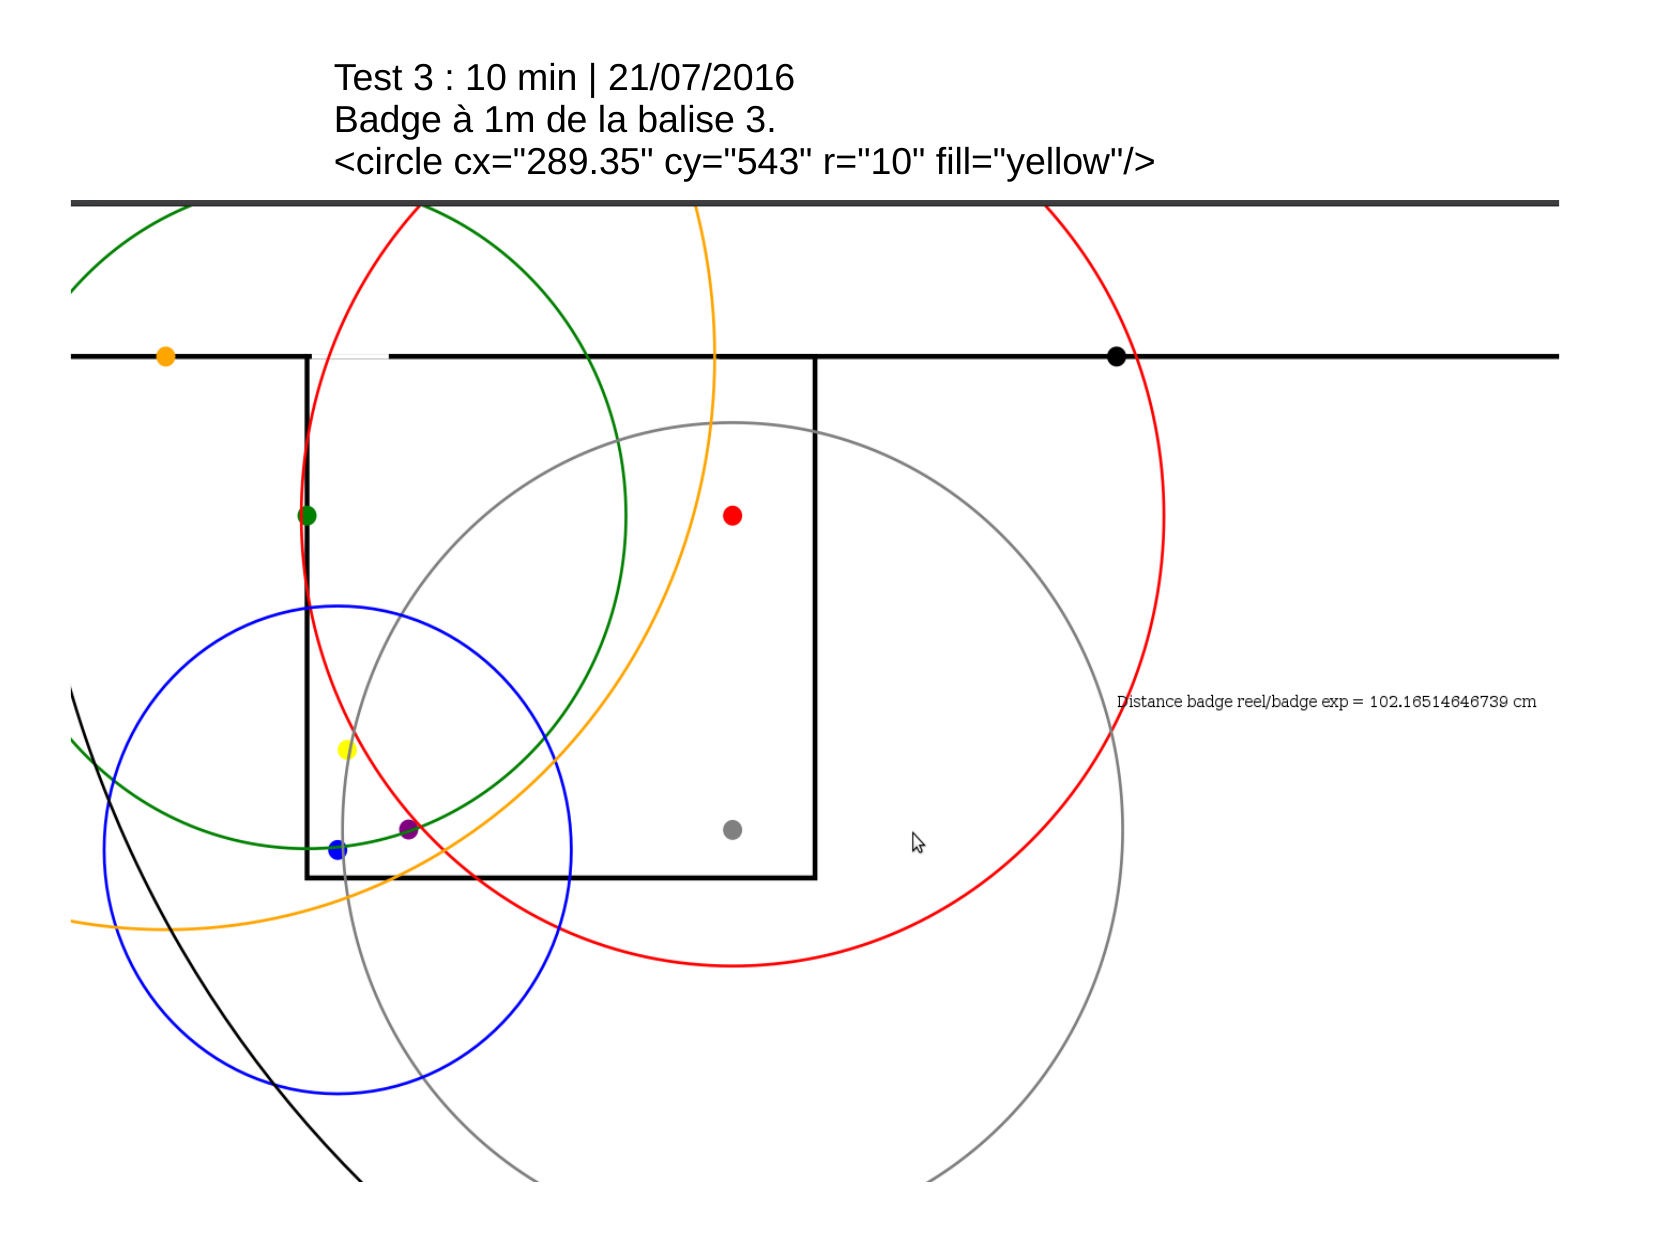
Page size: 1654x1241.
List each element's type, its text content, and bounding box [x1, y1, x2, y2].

picture [70, 200, 1560, 1182]
text_box Test 3 : 10 min | 21/07/2016 Badge à 1m de la balise 3. <circle cx="289.35" cy="543" r="10" fill="yellow"/> [319, 49, 1180, 191]
